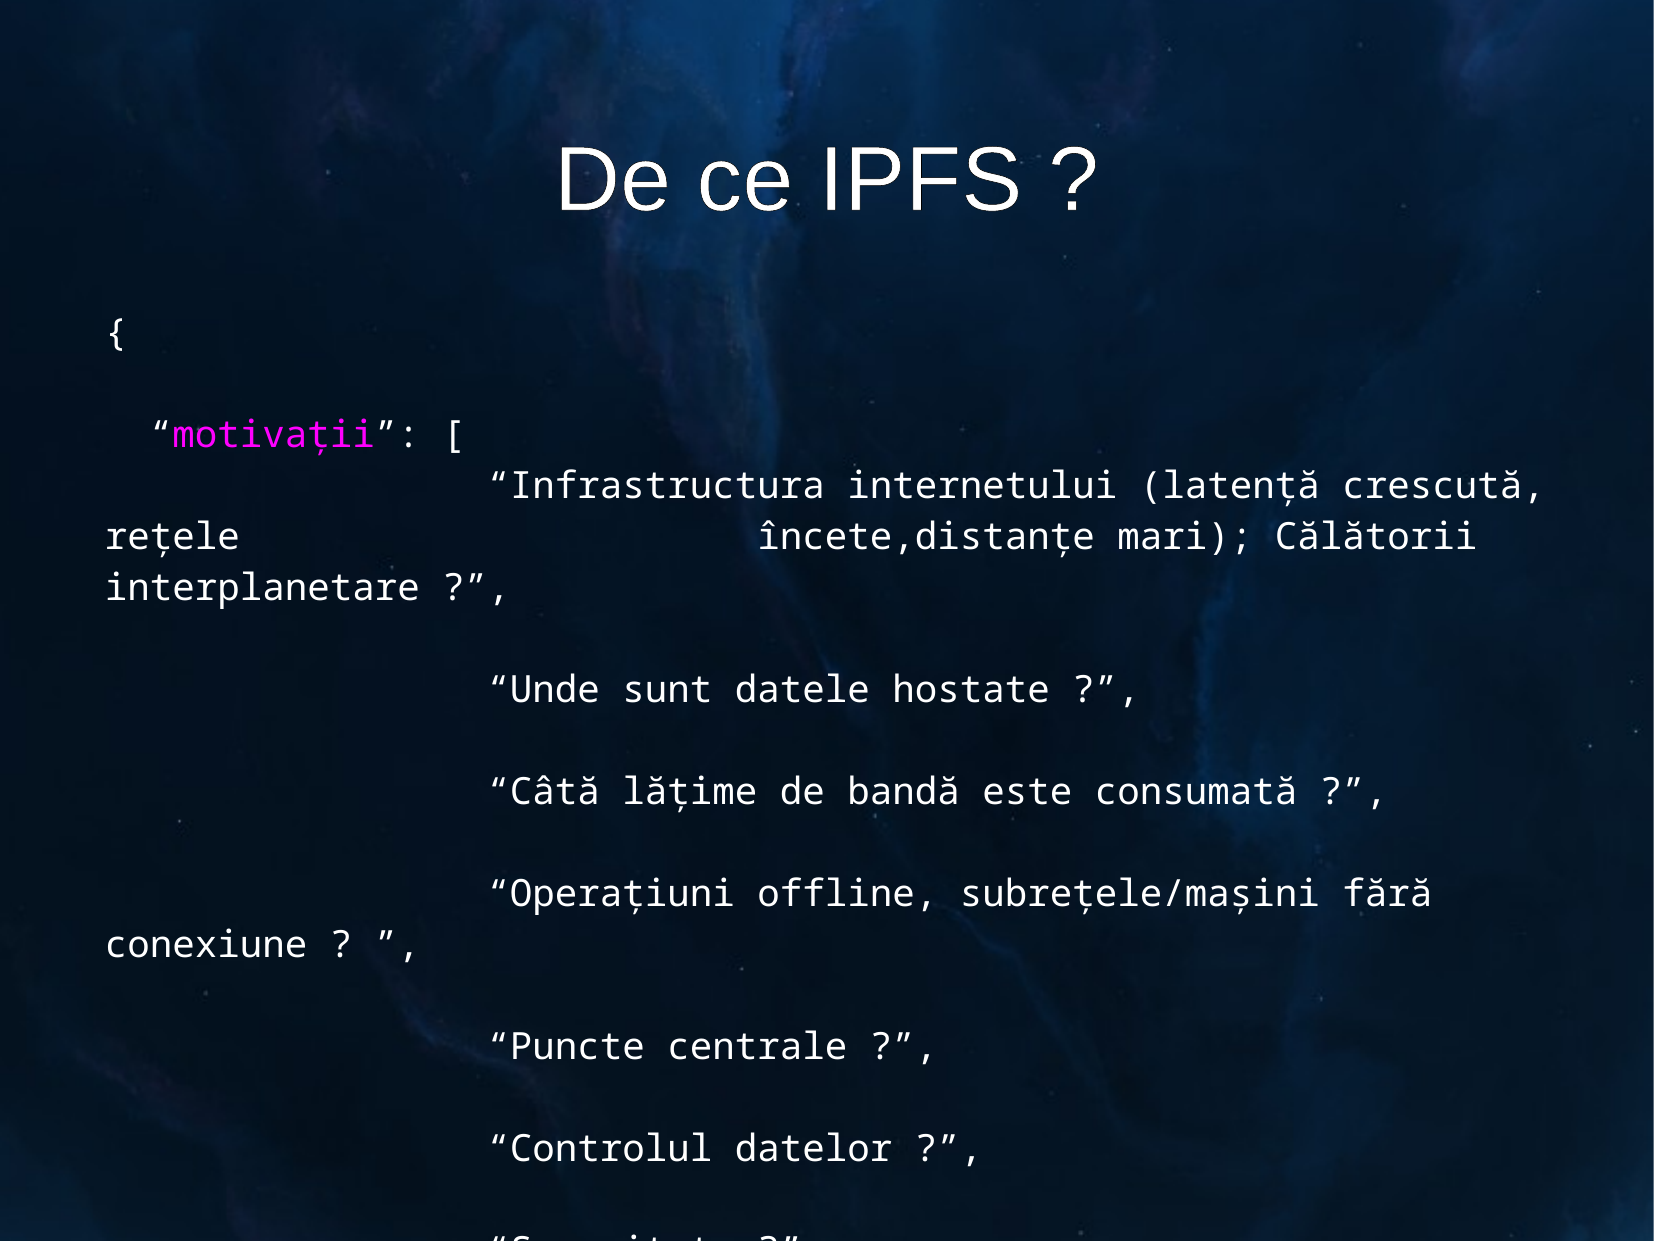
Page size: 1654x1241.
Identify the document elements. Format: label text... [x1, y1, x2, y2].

text_box { “motivații”: [ “Infrastructura internetului (latență crescută, rețele încete,distanțe mari); Călătorii interplanetare ?”, “Unde sunt datele hostate ?”, “Câtă lățime de bandă este consumată ?”, “Operațiuni offline, subrețele/mașini fără conexiune ? ”, “Puncte centrale ?”, “Controlul datelor ?”, “Securitate ?”, “Permanența datelor ?” ] } [90, 298, 1654, 1216]
picture [0, 0, 1654, 1241]
title De ce IPFS ? [82, 75, 1571, 283]
